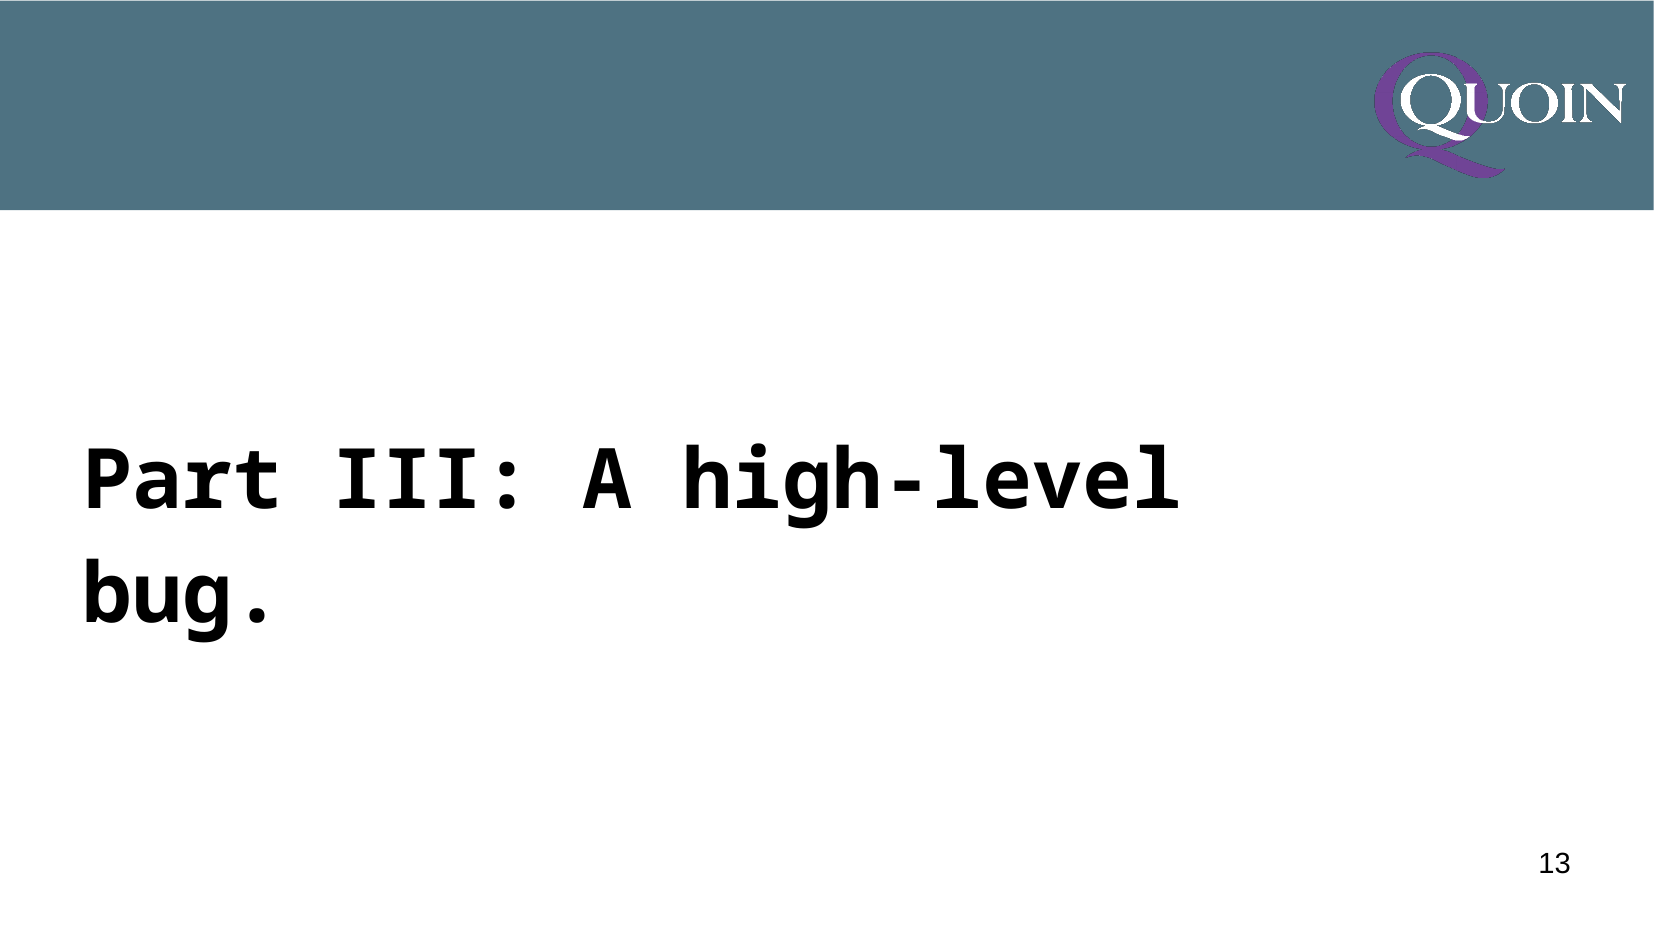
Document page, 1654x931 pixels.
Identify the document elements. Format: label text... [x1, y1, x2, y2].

picture [1372, 49, 1654, 180]
subtitle Part III: A high-level bug. [82, 109, 1235, 822]
